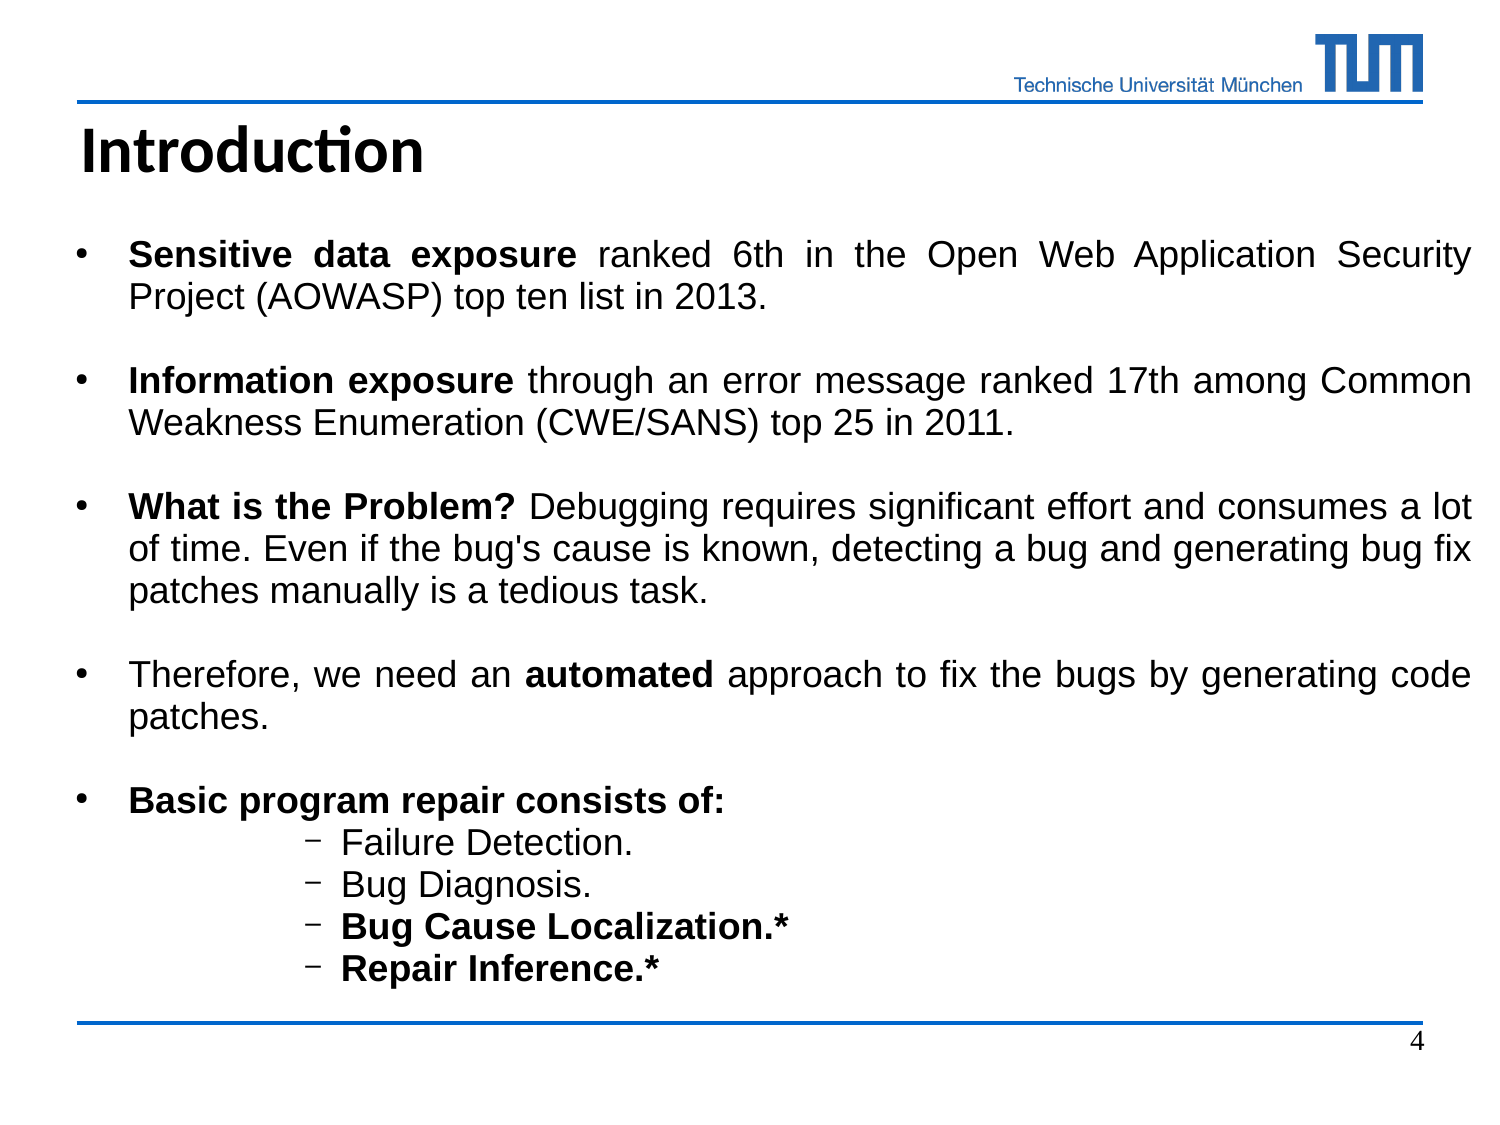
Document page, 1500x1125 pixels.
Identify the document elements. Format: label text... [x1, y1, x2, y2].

title Introduction [80, 112, 1419, 200]
picture [1014, 34, 1423, 92]
text_box Sensitive data exposure ranked 6th in the Open Web Application Security Project (AOWASP) top ten list in 2013. Information exposure through an error message ranked 17th among Common Weakness Enumeration (CWE/SANS) top 25 in 2011. What is the Problem? Debugging requires significant effort and consumes a lot of time. Even if the bug's cause is known, detecting a bug and generating bug fix patches manually is a tedious task. Therefore, we need an automated approach to fix the bugs by generating code patches. Basic program repair consists of: Failure Detection. Bug Diagnosis. Bug Cause Localization.* Repair Inference.* [42, 226, 1487, 1039]
